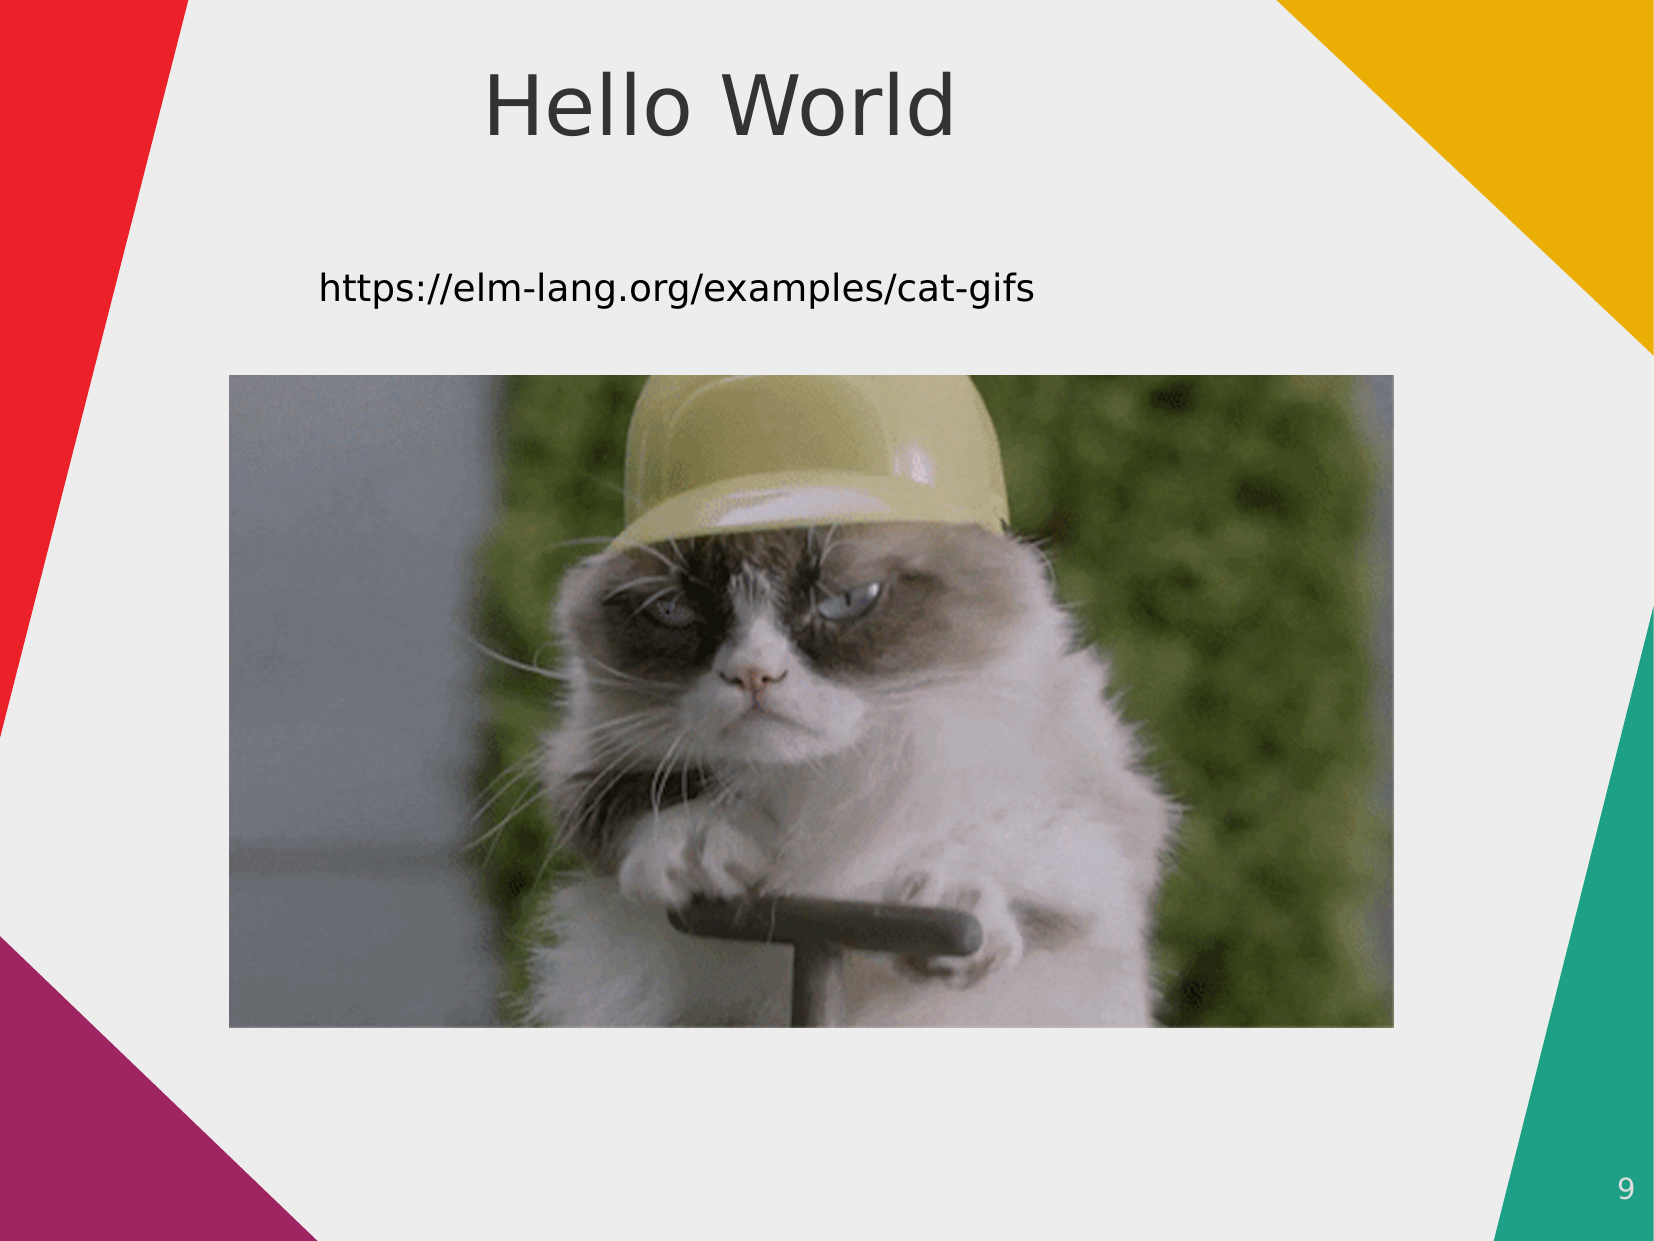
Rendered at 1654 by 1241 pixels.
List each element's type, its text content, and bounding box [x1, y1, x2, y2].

title Hello World [0, 0, 1441, 249]
picture [229, 375, 1394, 1028]
text_box https://elm-lang.org/examples/cat-gifs [303, 259, 1382, 375]
